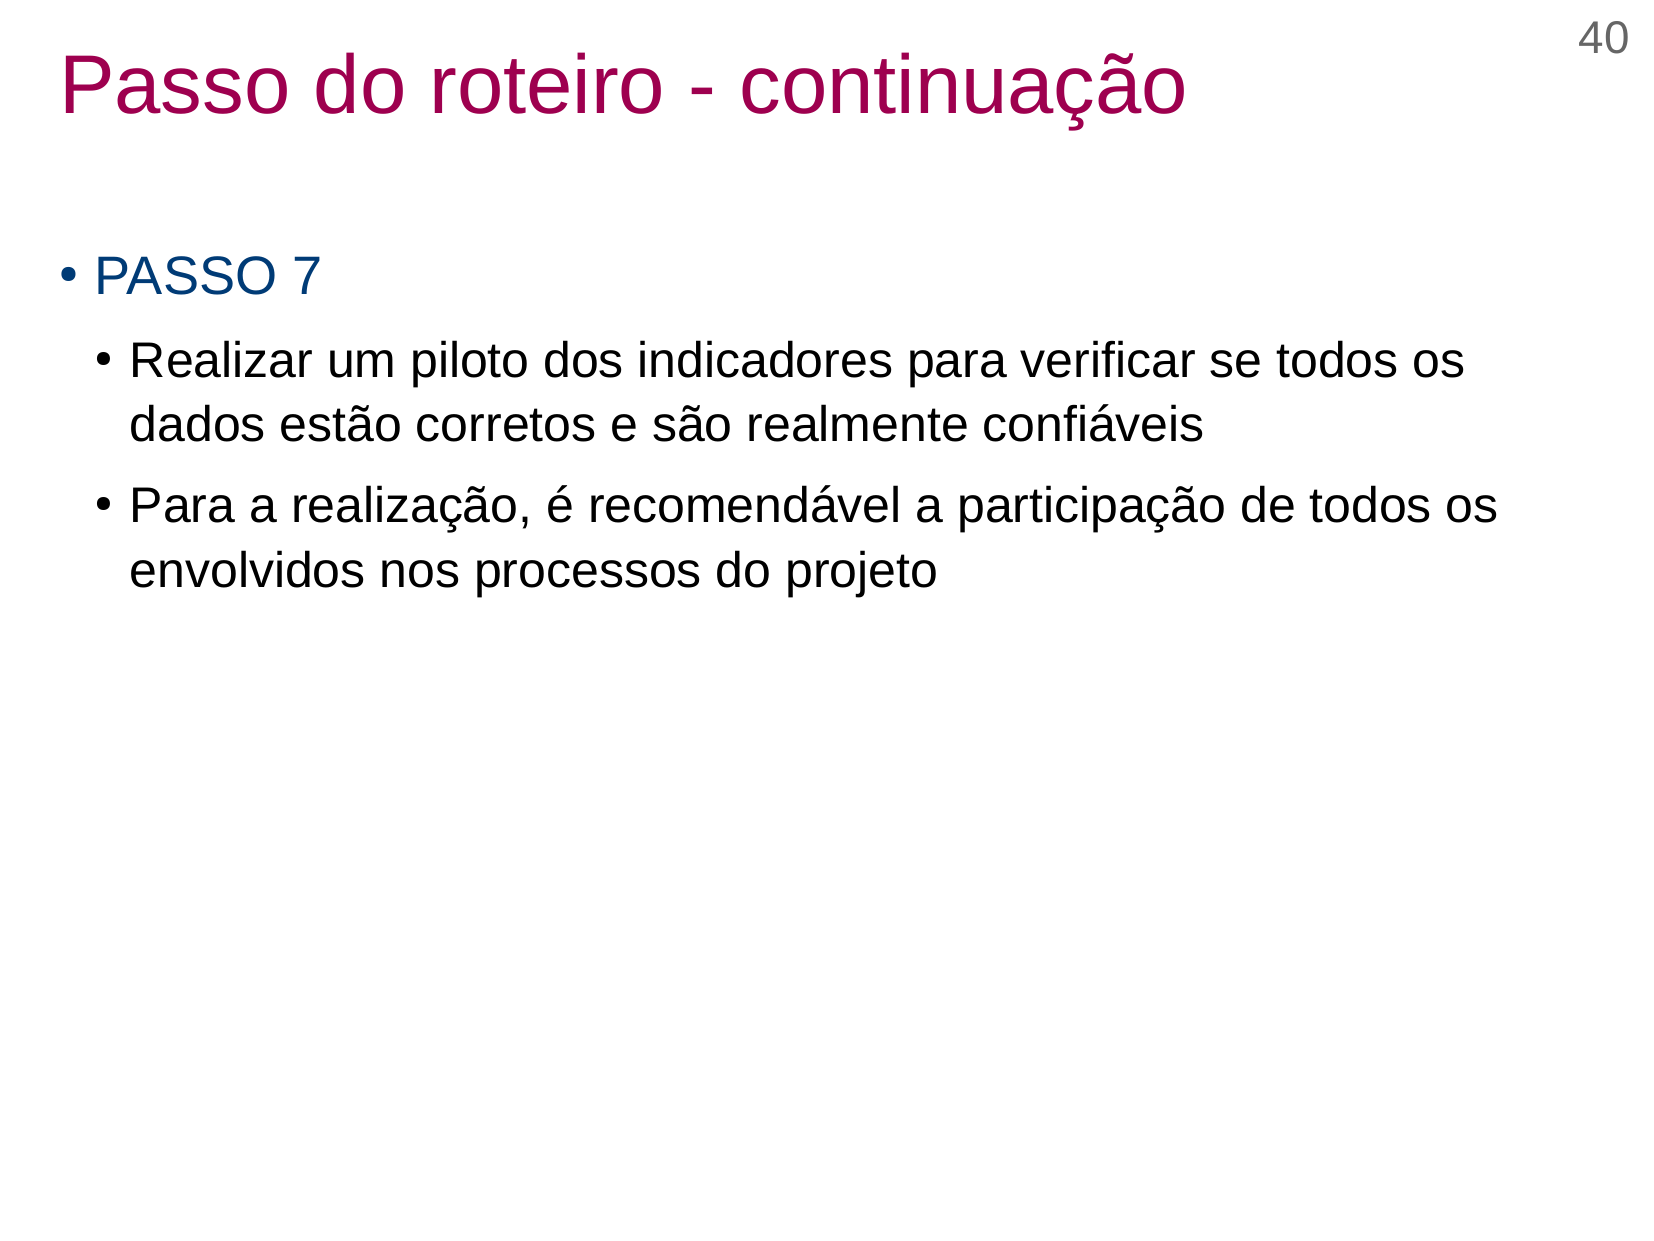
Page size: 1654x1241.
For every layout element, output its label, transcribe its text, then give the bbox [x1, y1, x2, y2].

list PASSO 7 Realizar um piloto dos indicadores para verificar se todos os dados estão corretos e são realmente confiáveis Para a realização, é recomendável a participação de todos os envolvidos nos processos do projeto [59, 236, 1595, 1211]
title Passo do roteiro - continuação [59, 29, 1595, 148]
